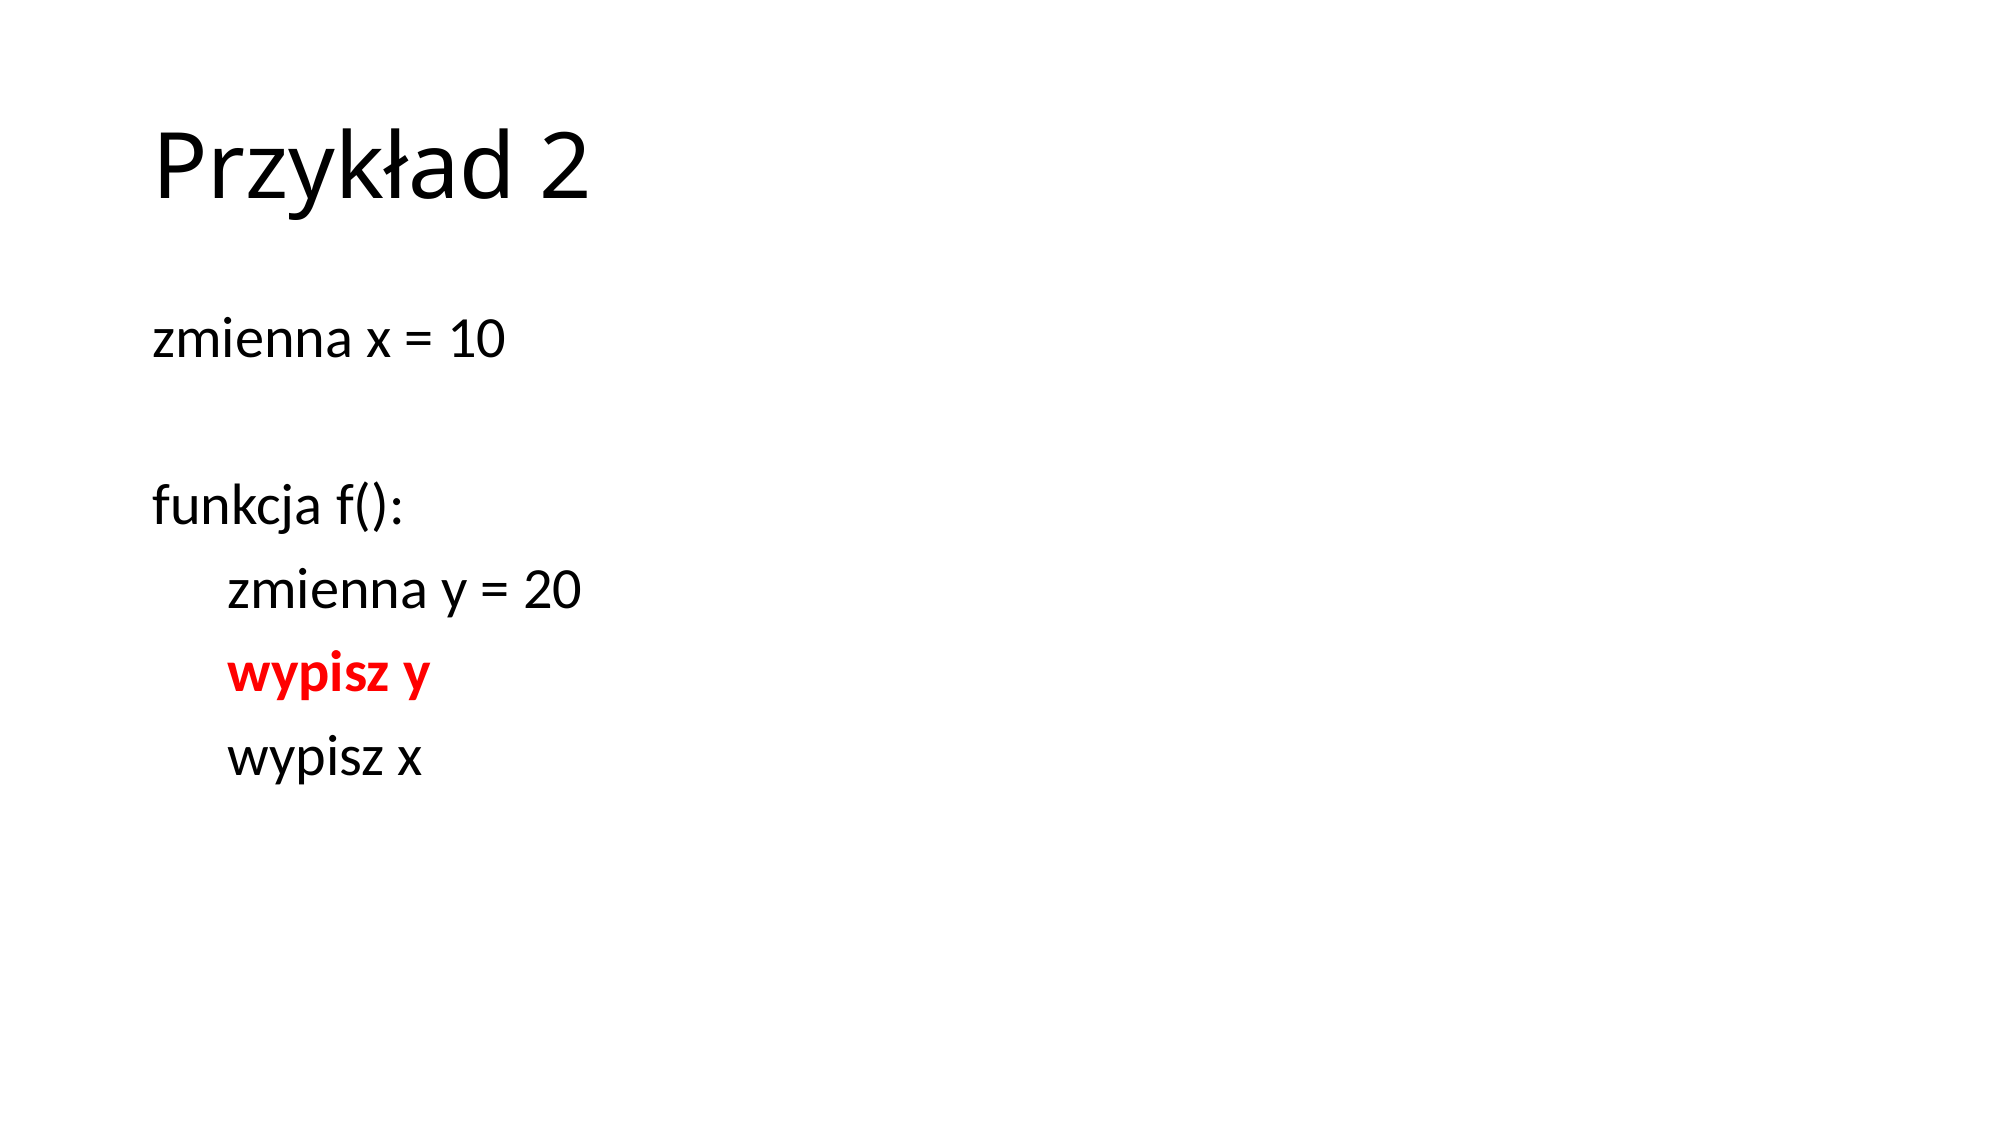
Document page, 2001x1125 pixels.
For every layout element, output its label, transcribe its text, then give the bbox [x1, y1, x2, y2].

list zmienna x = 10 funkcja f(): zmienna y = 20 wypisz y wypisz x [137, 299, 1863, 1014]
title Przykład 2 [137, 59, 1863, 278]
